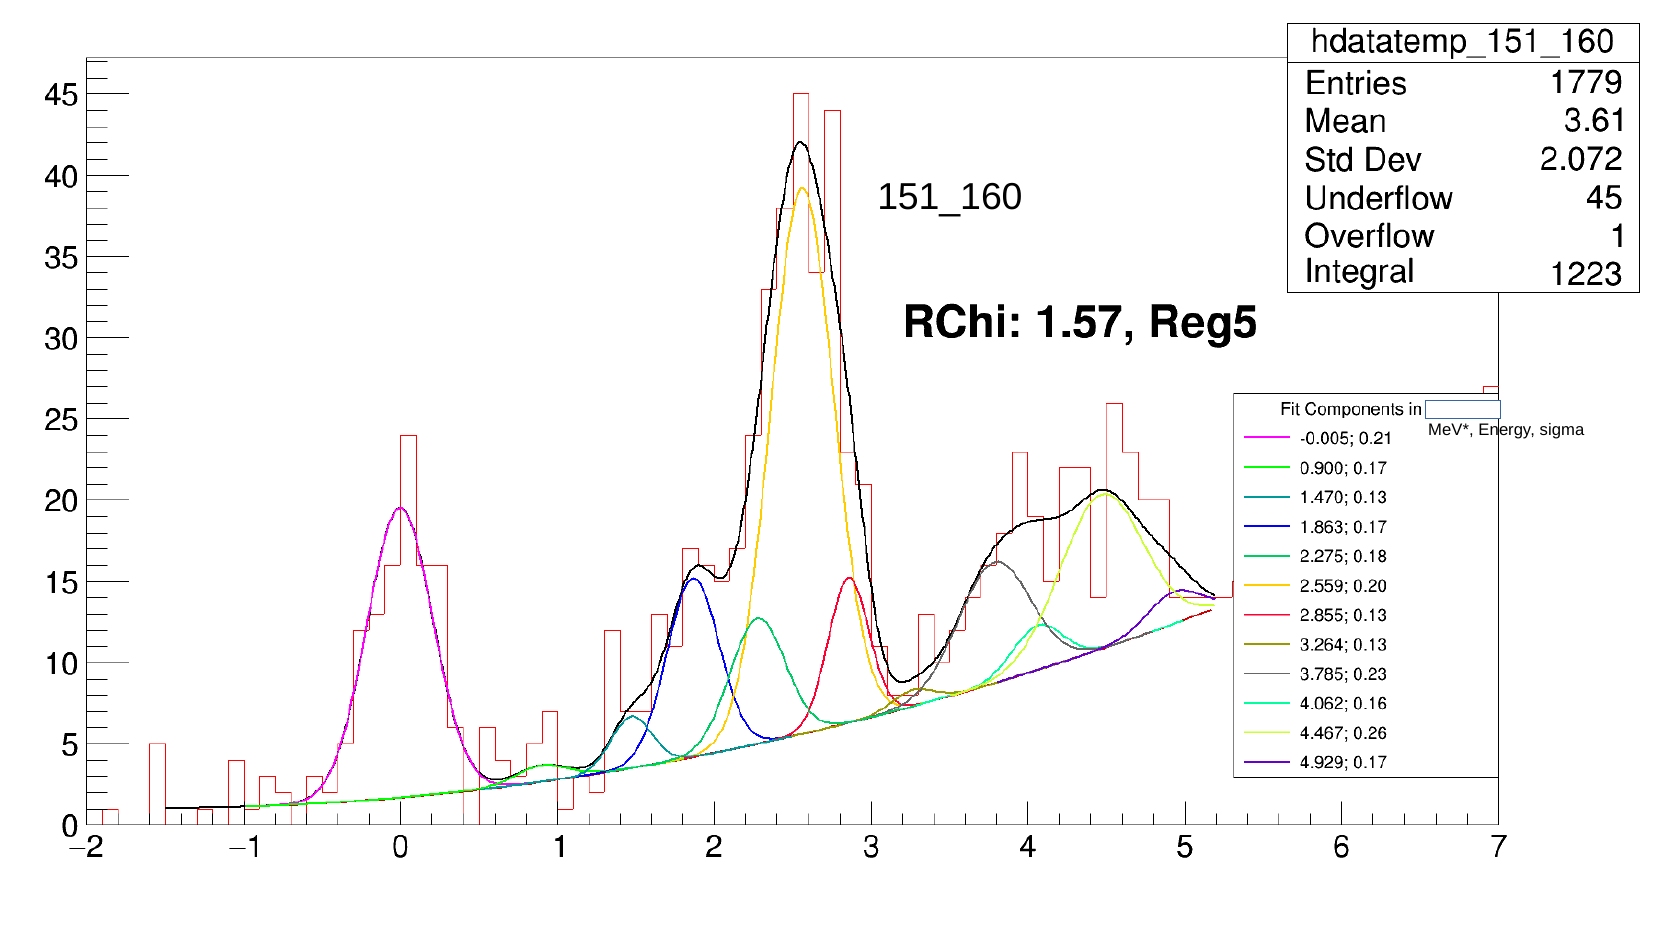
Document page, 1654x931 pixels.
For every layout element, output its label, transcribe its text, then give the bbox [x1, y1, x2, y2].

text_box [1425, 400, 1501, 419]
picture [4, 11, 1654, 883]
text_box MeV*, Energy, sigma [1413, 412, 1601, 470]
text_box 151_160 [862, 168, 1038, 226]
